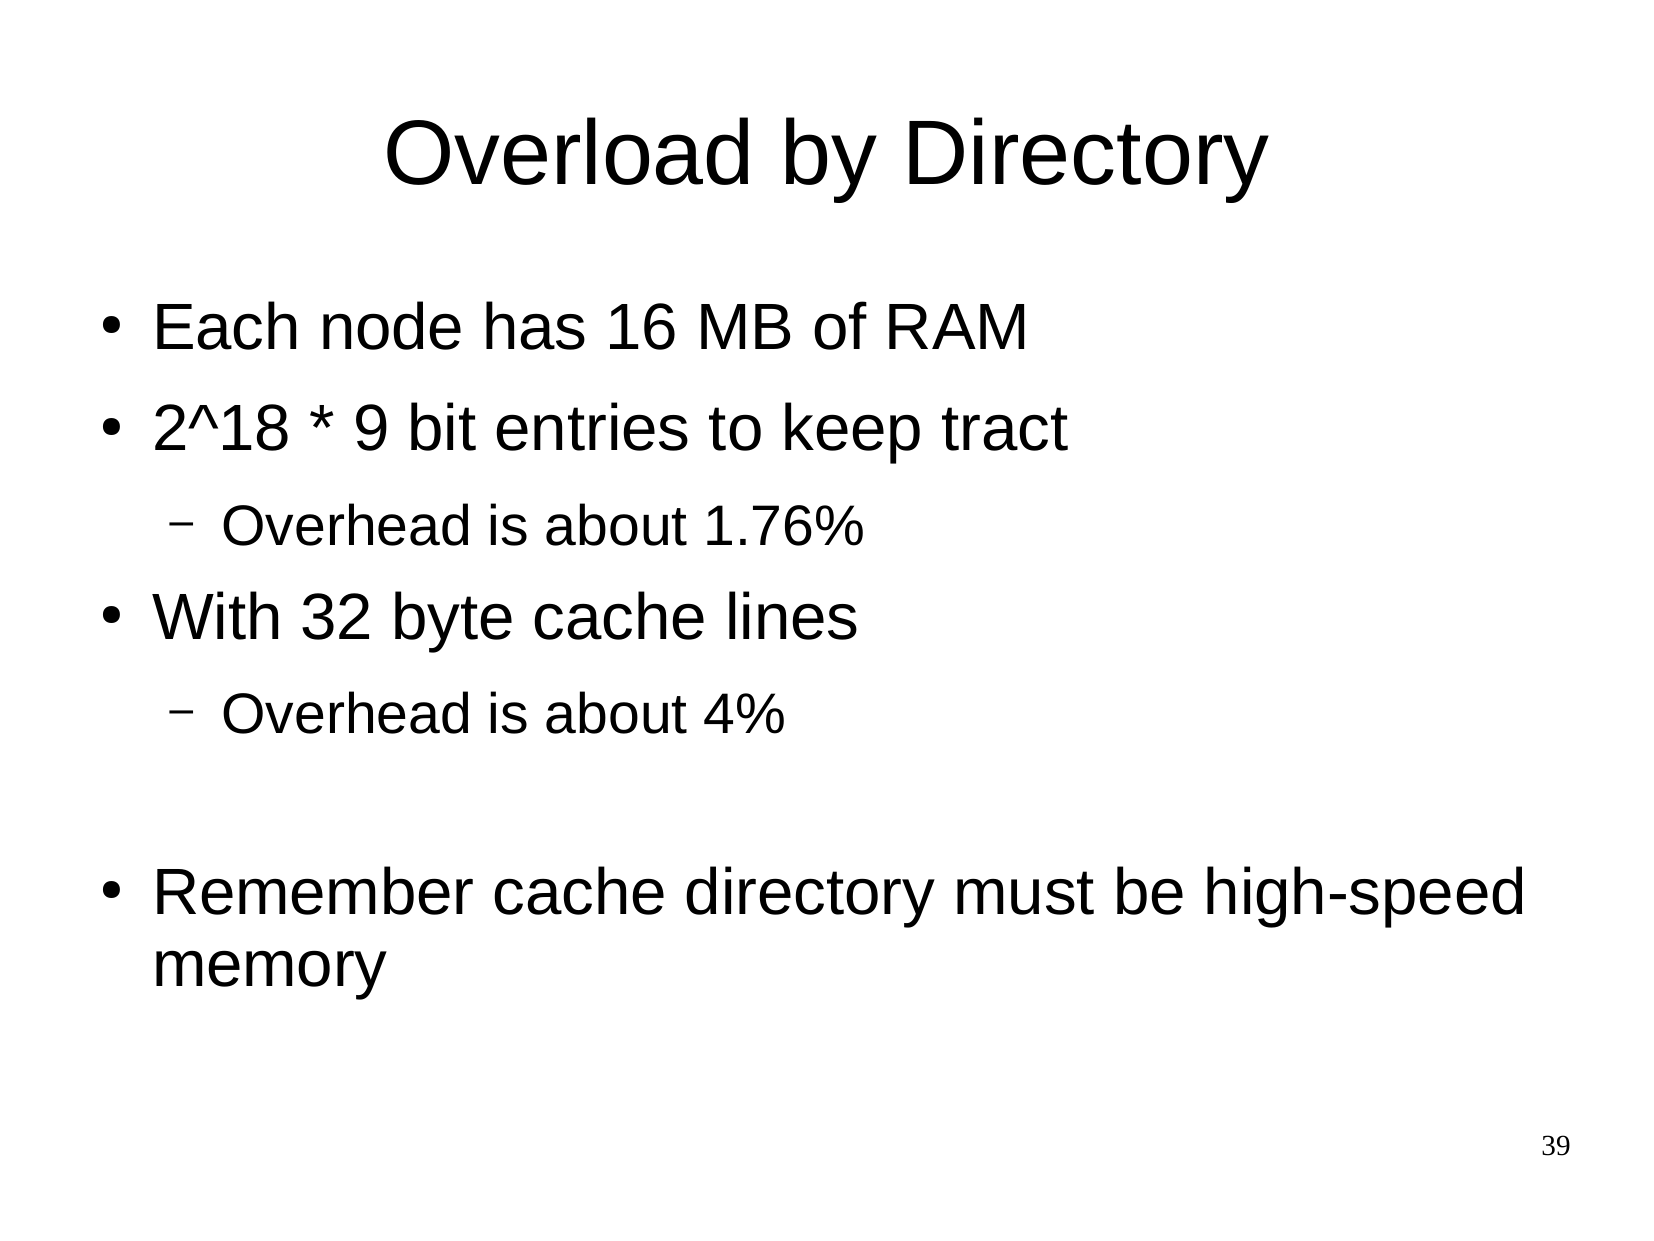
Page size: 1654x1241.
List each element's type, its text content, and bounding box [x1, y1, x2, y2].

list Each node has 16 MB of RAM 2^18 * 9 bit entries to keep tract Overhead is about 1.76% With 32 byte cache lines Overhead is about 4% Remember cache directory must be high-speed memory [82, 290, 1538, 1010]
title Overload by Directory [82, 49, 1571, 257]
